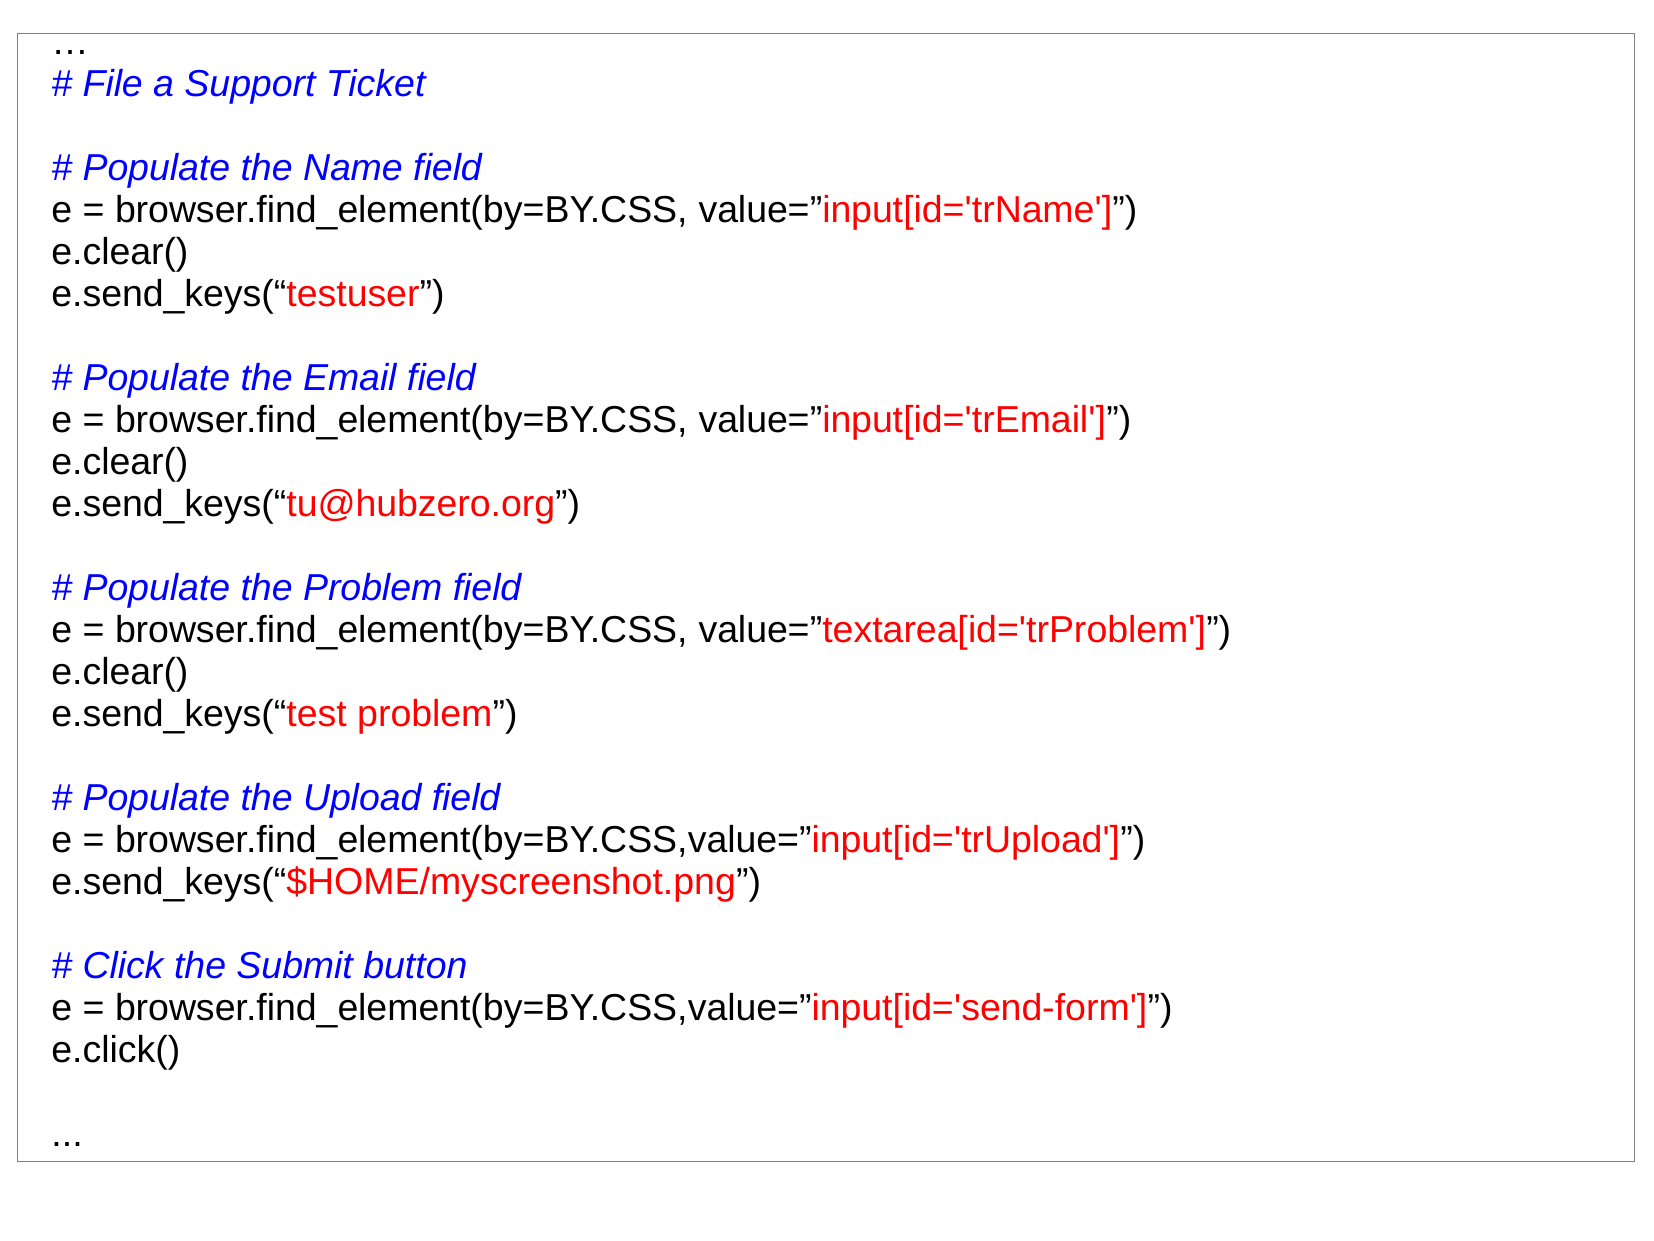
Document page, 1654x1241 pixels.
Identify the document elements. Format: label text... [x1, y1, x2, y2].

text_box [17, 33, 36, 1162]
text_box … # File a Support Ticket # Populate the Name field e = browser.find_element(by=BY.CSS, value=”input[id='trName']”) e.clear() e.send_keys(“testuser”) # Populate the Email field e = browser.find_element(by=BY.CSS, value=”input[id='trEmail']”) e.clear() e.send_keys(“tu@hubzero.org”) # Populate the Problem field e = browser.find_element(by=BY.CSS, value=”textarea[id='trProblem']”) e.clear() e.send_keys(“test problem”) # Populate the Upload field e = browser.find_element(by=BY.CSS,value=”input[id='trUpload']”) e.send_keys(“$HOME/myscreenshot.png”) # Click the Submit button e = browser.find_element(by=BY.CSS,value=”input[id='send-form']”) e.click() ... [36, 13, 1635, 1162]
